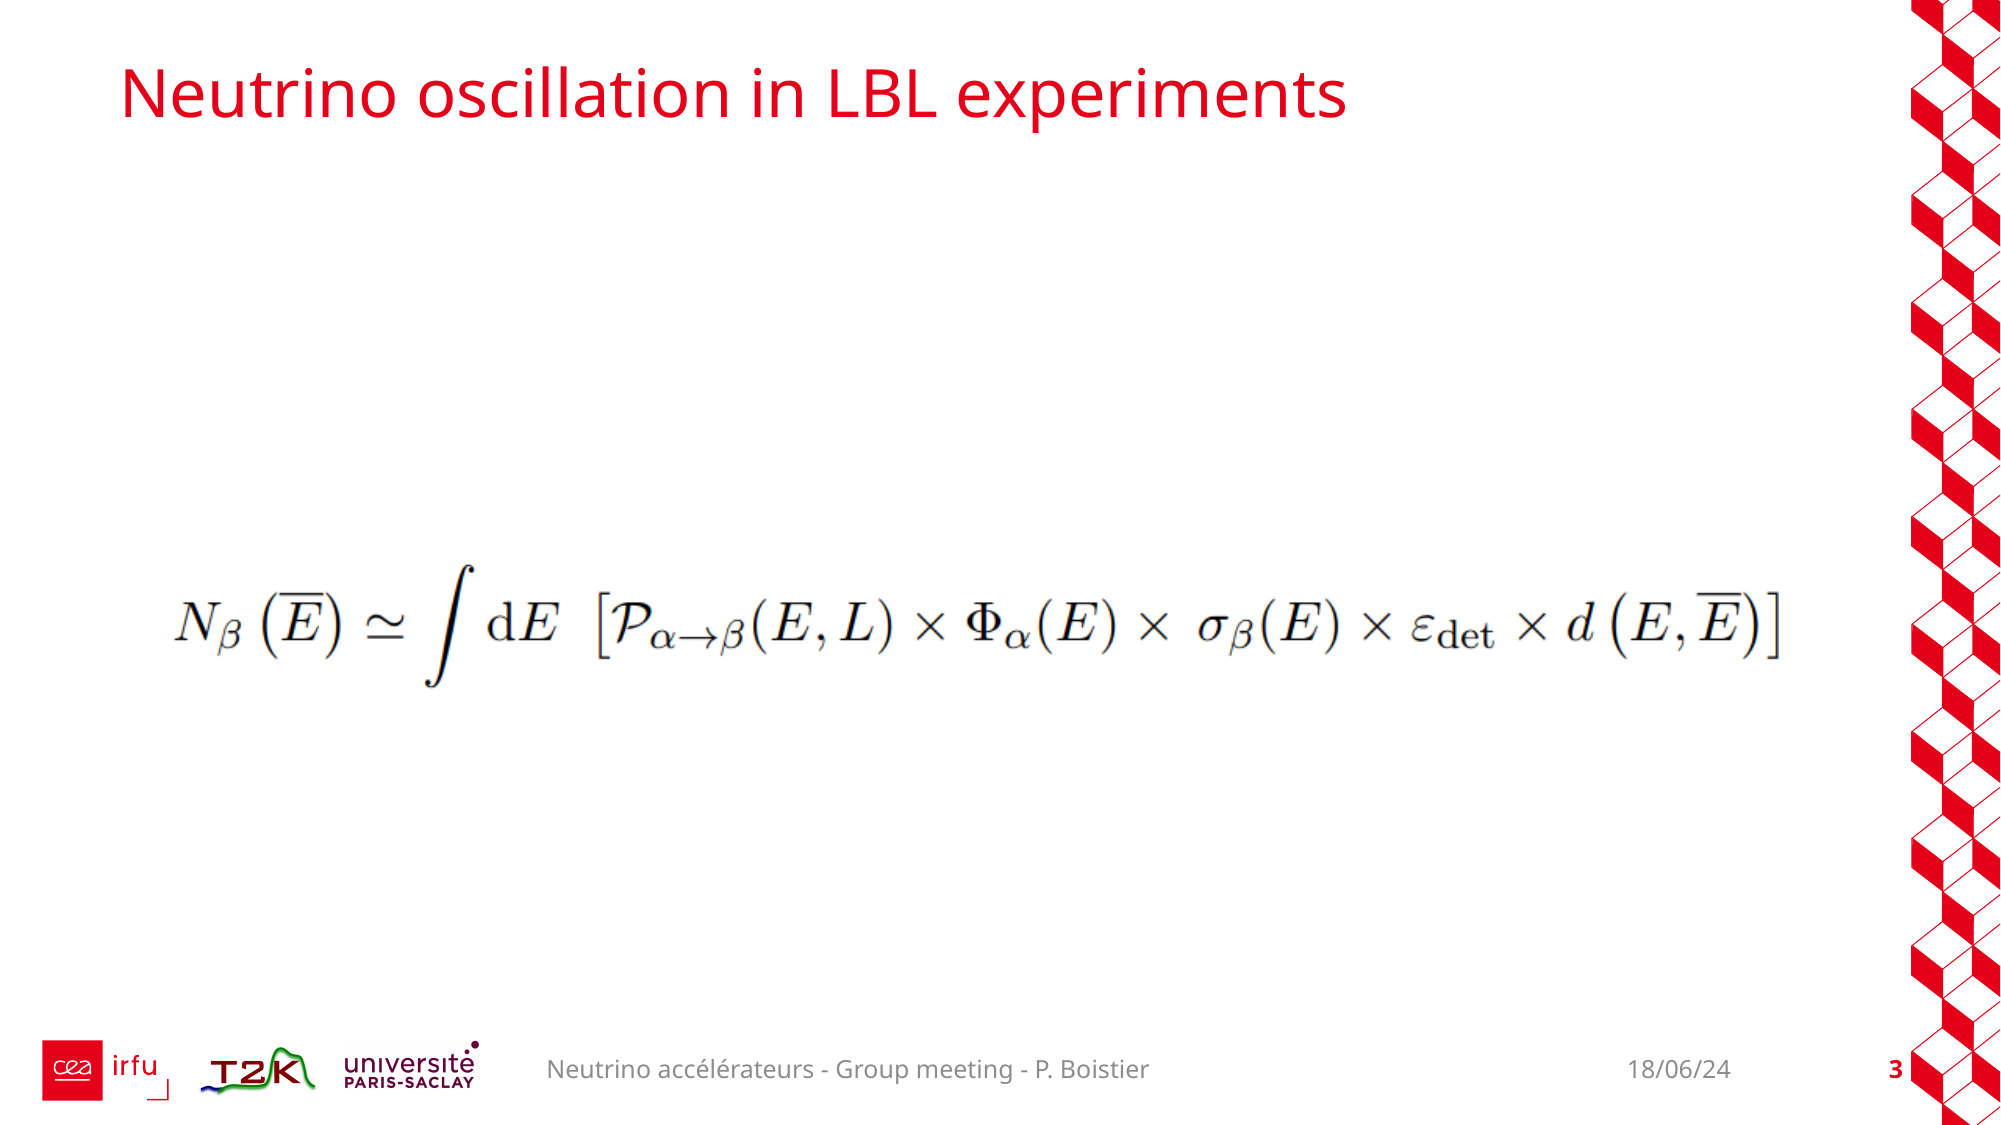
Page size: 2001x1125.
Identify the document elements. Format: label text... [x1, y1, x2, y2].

picture [196, 1040, 318, 1101]
title Neutrino oscillation in LBL experiments [119, 52, 1881, 196]
picture [166, 554, 1790, 697]
picture [344, 1040, 479, 1089]
